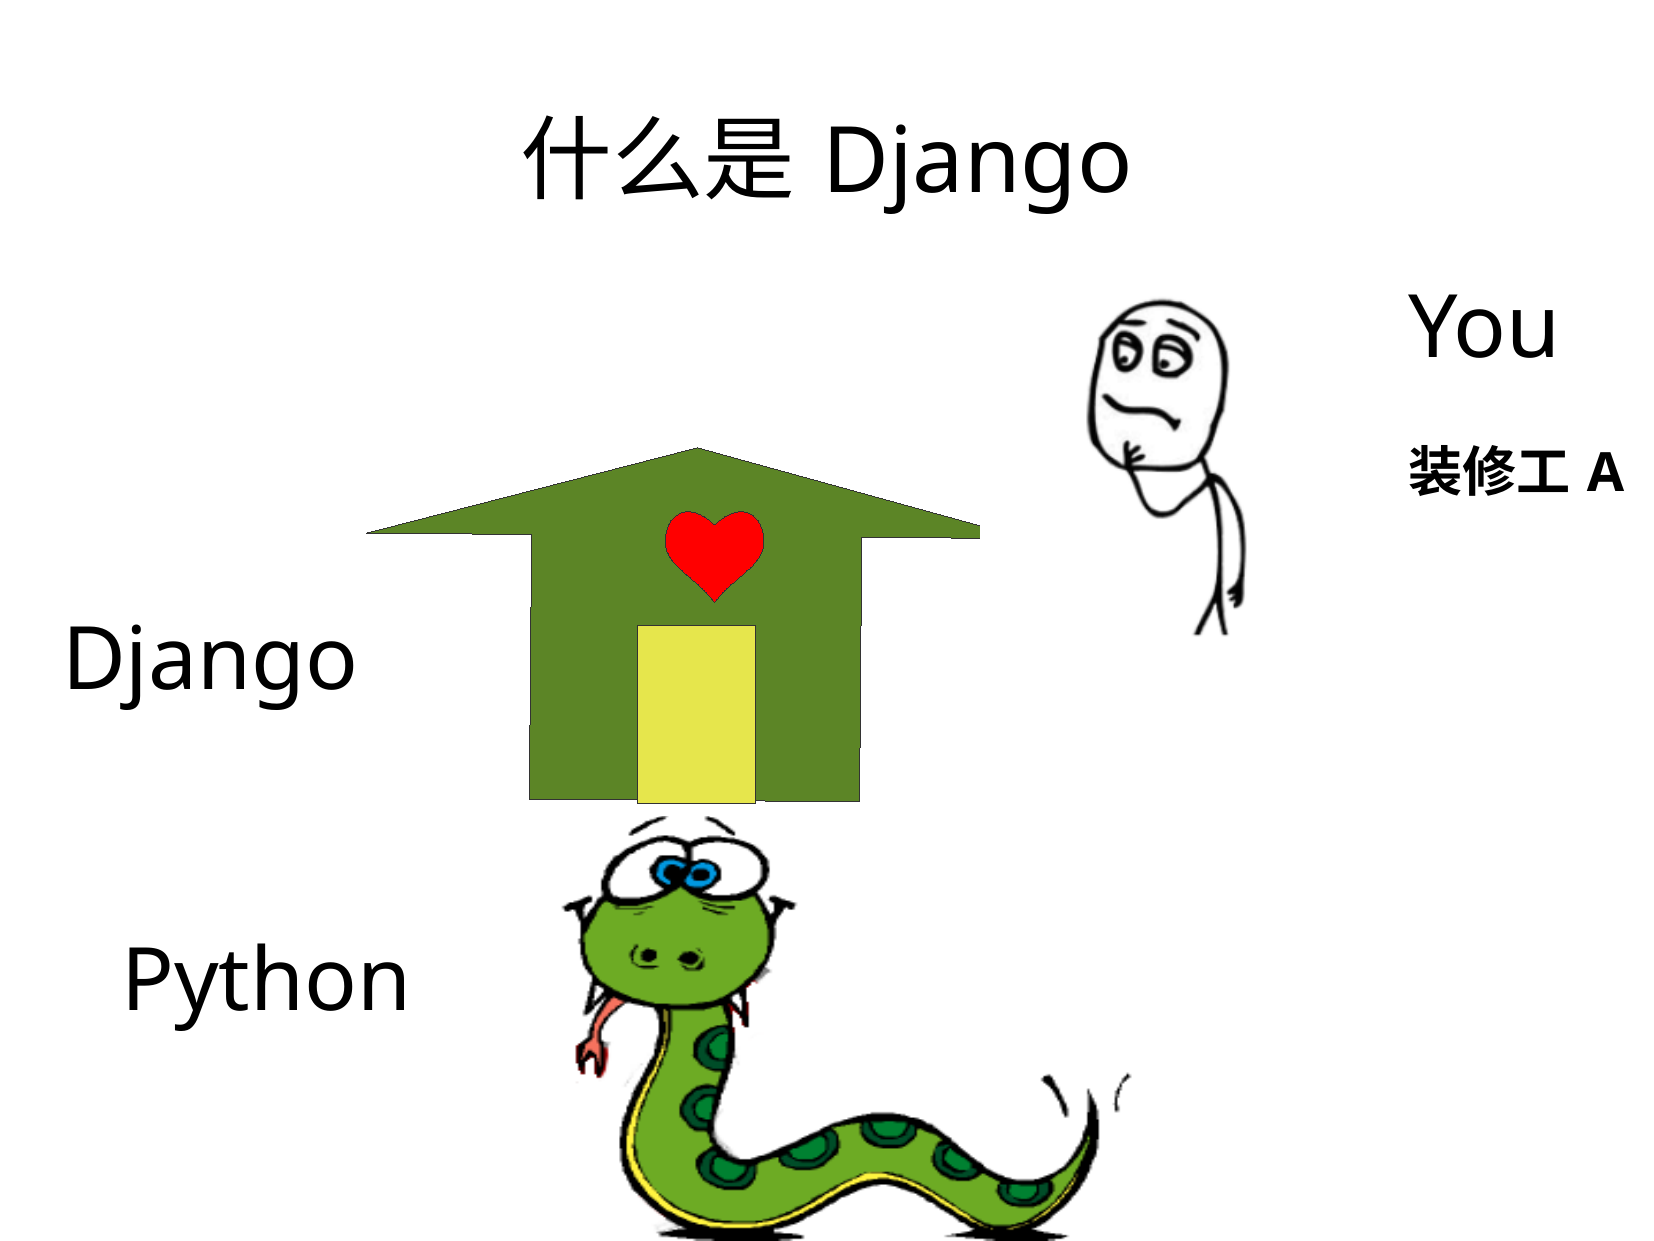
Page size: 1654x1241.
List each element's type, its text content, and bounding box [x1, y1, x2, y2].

picture [980, 264, 1314, 638]
text_box 装修工A [1393, 421, 1654, 497]
text_box You [1393, 256, 1607, 413]
title 什么是Django [82, 49, 1571, 257]
text_box Django [47, 588, 438, 745]
text_box [366, 447, 980, 804]
text_box Python [106, 909, 520, 1066]
picture [519, 816, 1134, 1241]
